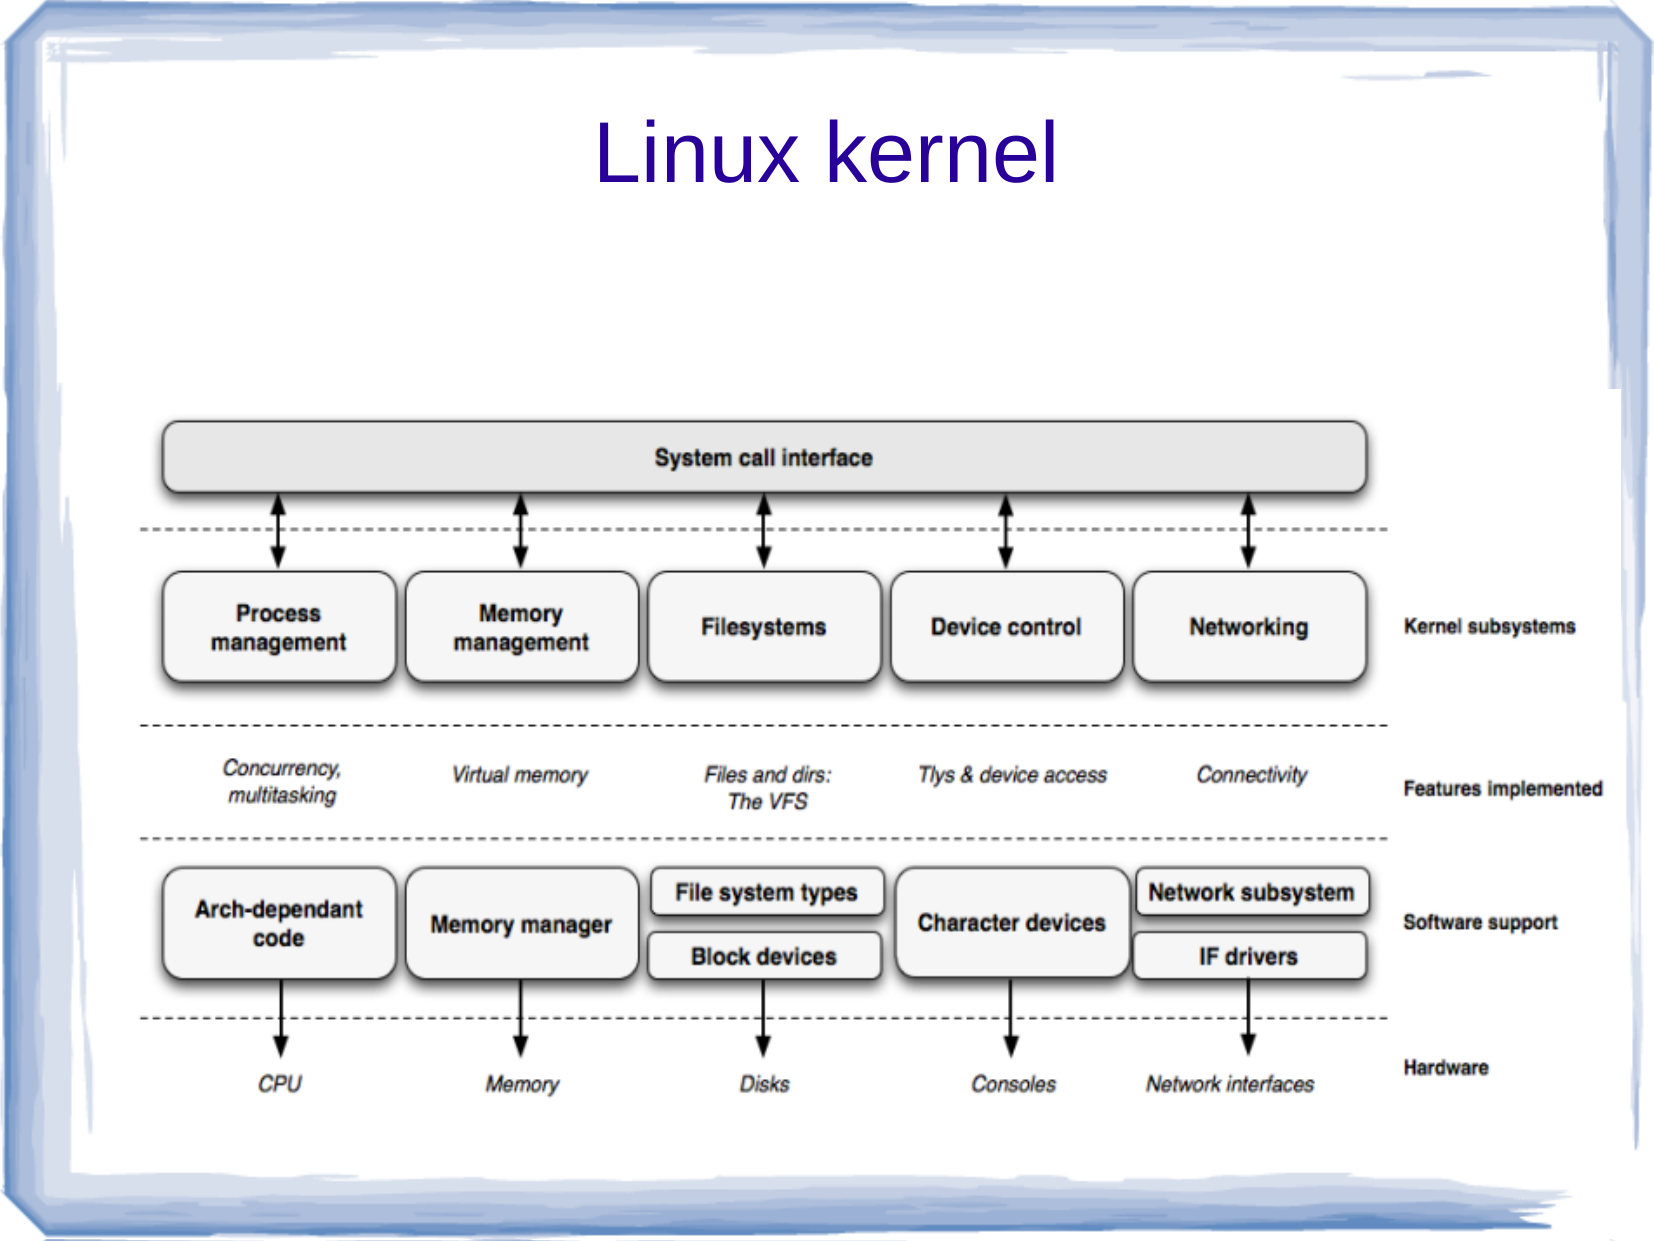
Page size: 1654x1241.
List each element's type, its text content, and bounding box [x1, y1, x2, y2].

picture [0, 0, 1654, 1241]
title Linux kernel [82, 49, 1571, 257]
